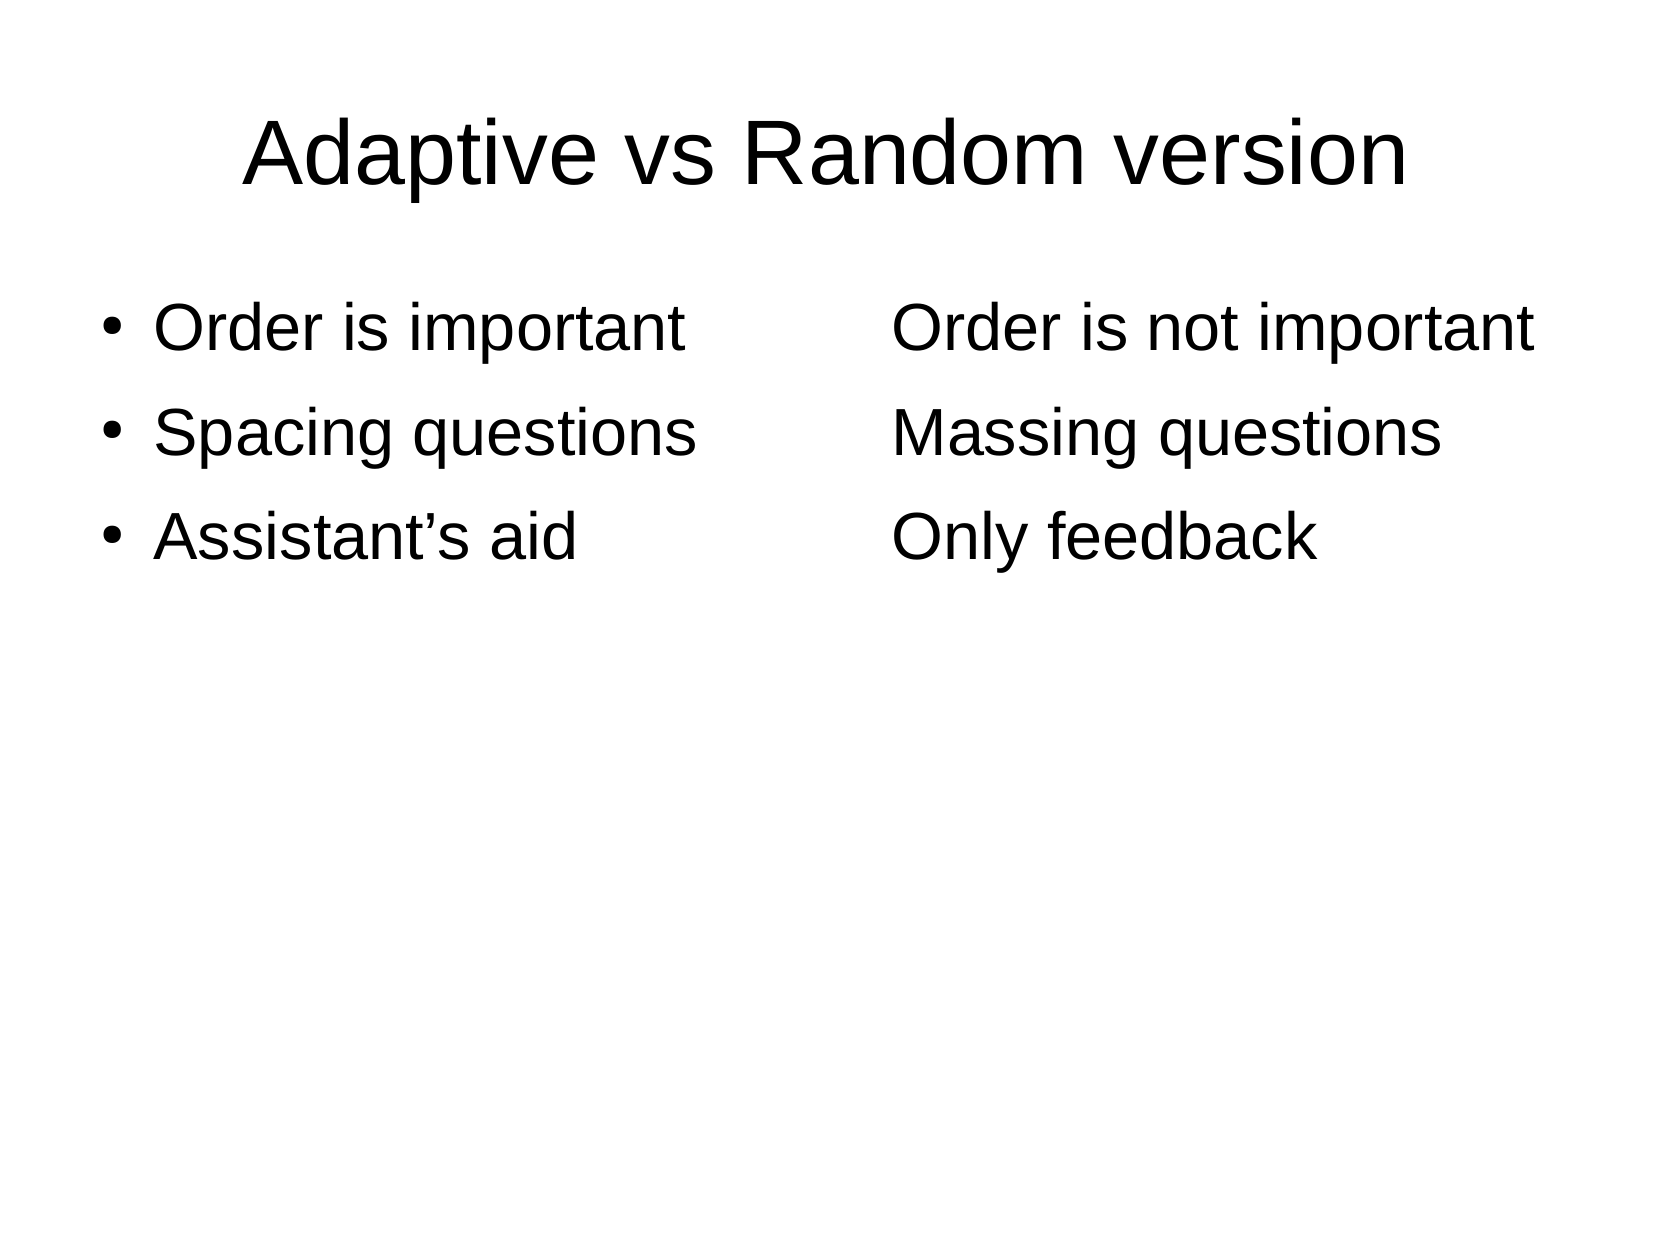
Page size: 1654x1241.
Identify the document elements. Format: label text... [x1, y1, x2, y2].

list Order is important Order is not important Spacing questions Massing questions Assistant’s aid Only feedback [82, 290, 1571, 1010]
title Adaptive vs Random version [82, 49, 1571, 257]
